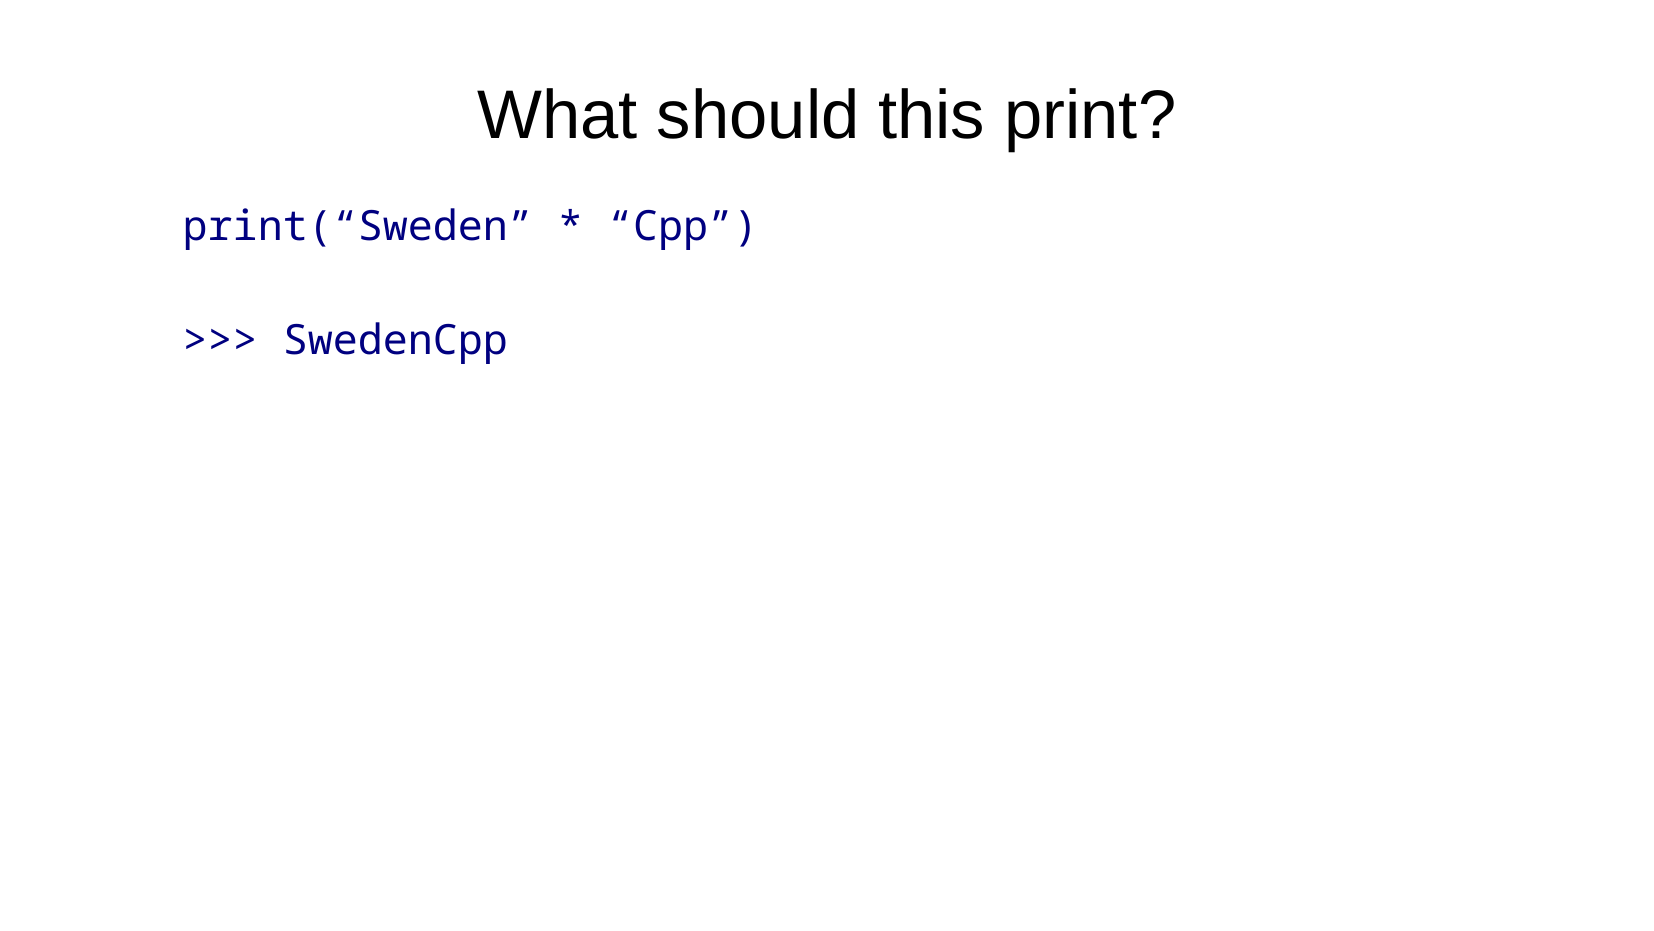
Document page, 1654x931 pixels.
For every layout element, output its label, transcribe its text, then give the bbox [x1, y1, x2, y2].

list print(“Sweden” * “Cpp”) >>> SwedenCpp [82, 195, 1571, 735]
title What should this print? [82, 37, 1572, 193]
